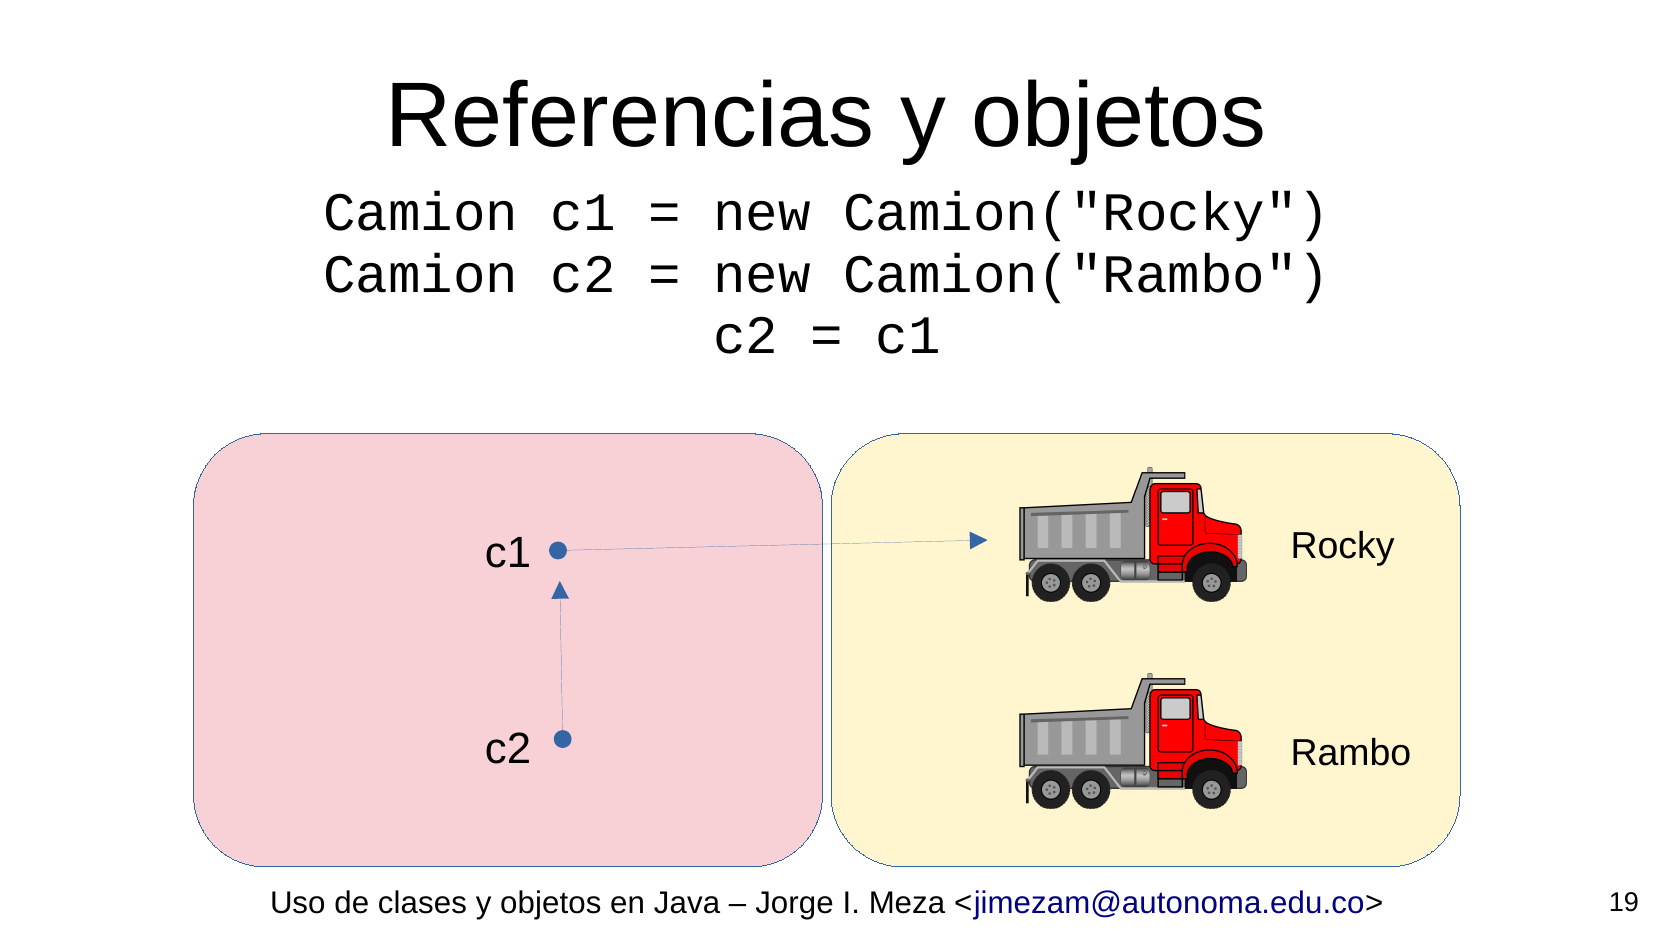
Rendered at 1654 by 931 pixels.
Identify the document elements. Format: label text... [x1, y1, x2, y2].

title Referencias y objetos [82, 37, 1571, 185]
text_box Rambo [1275, 724, 1427, 781]
text_box Rocky [1275, 517, 1410, 575]
picture [1019, 467, 1247, 602]
picture [1019, 673, 1247, 809]
subtitle Camion c1 = new Camion("Rocky") Camion c2 = new Camion("Rambo") c2 = c1 [82, 185, 1571, 899]
text_box c1 c2 [193, 433, 823, 867]
text_box [831, 433, 1461, 867]
